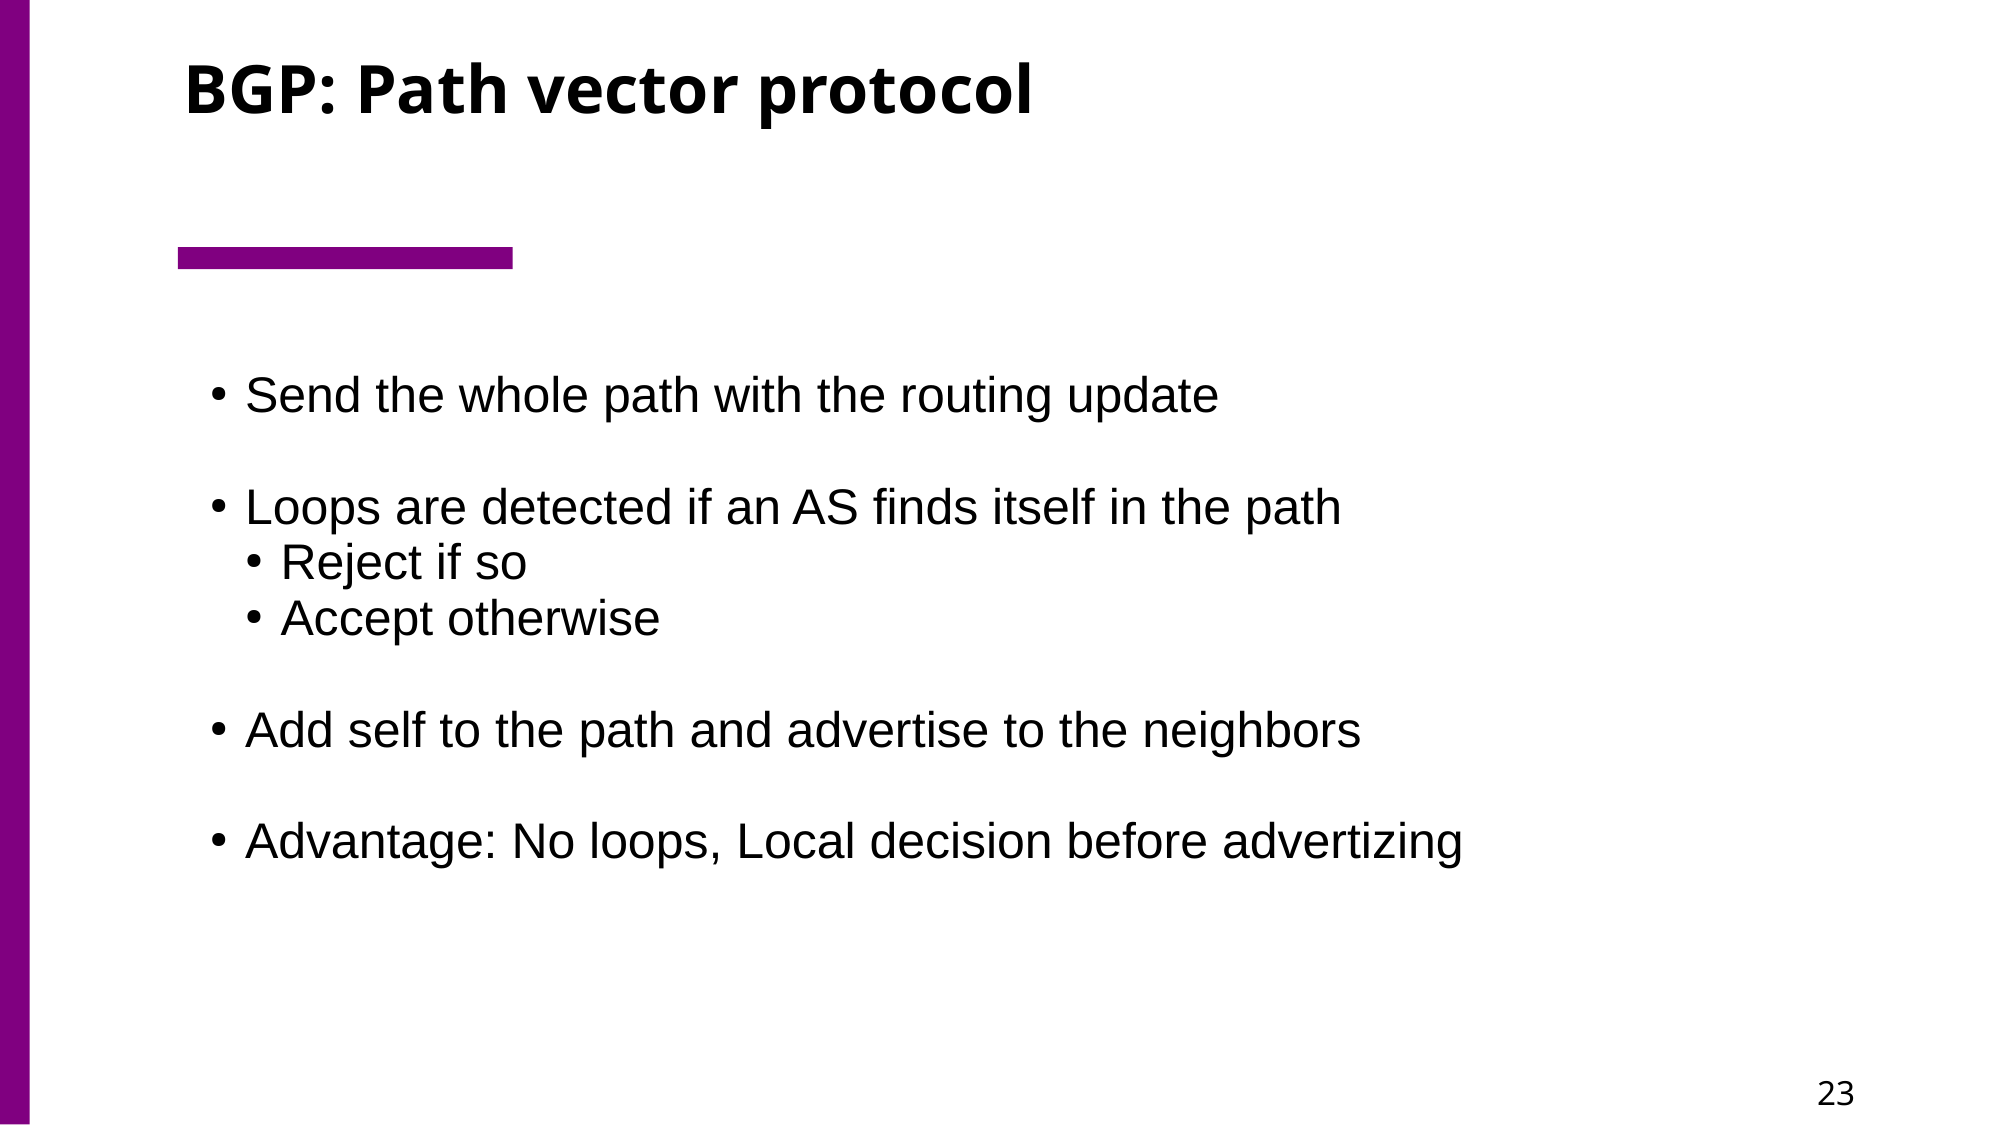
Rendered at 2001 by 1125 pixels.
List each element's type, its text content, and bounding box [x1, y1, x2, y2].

title BGP: Path vector protocol [133, 0, 1946, 135]
text_box Send the whole path with the routing update Loops are detected if an AS finds itself in the path Reject if so Accept otherwise Add self to the path and advertise to the neighbors Advantage: No loops, Local decision before advertizing [195, 360, 1711, 888]
